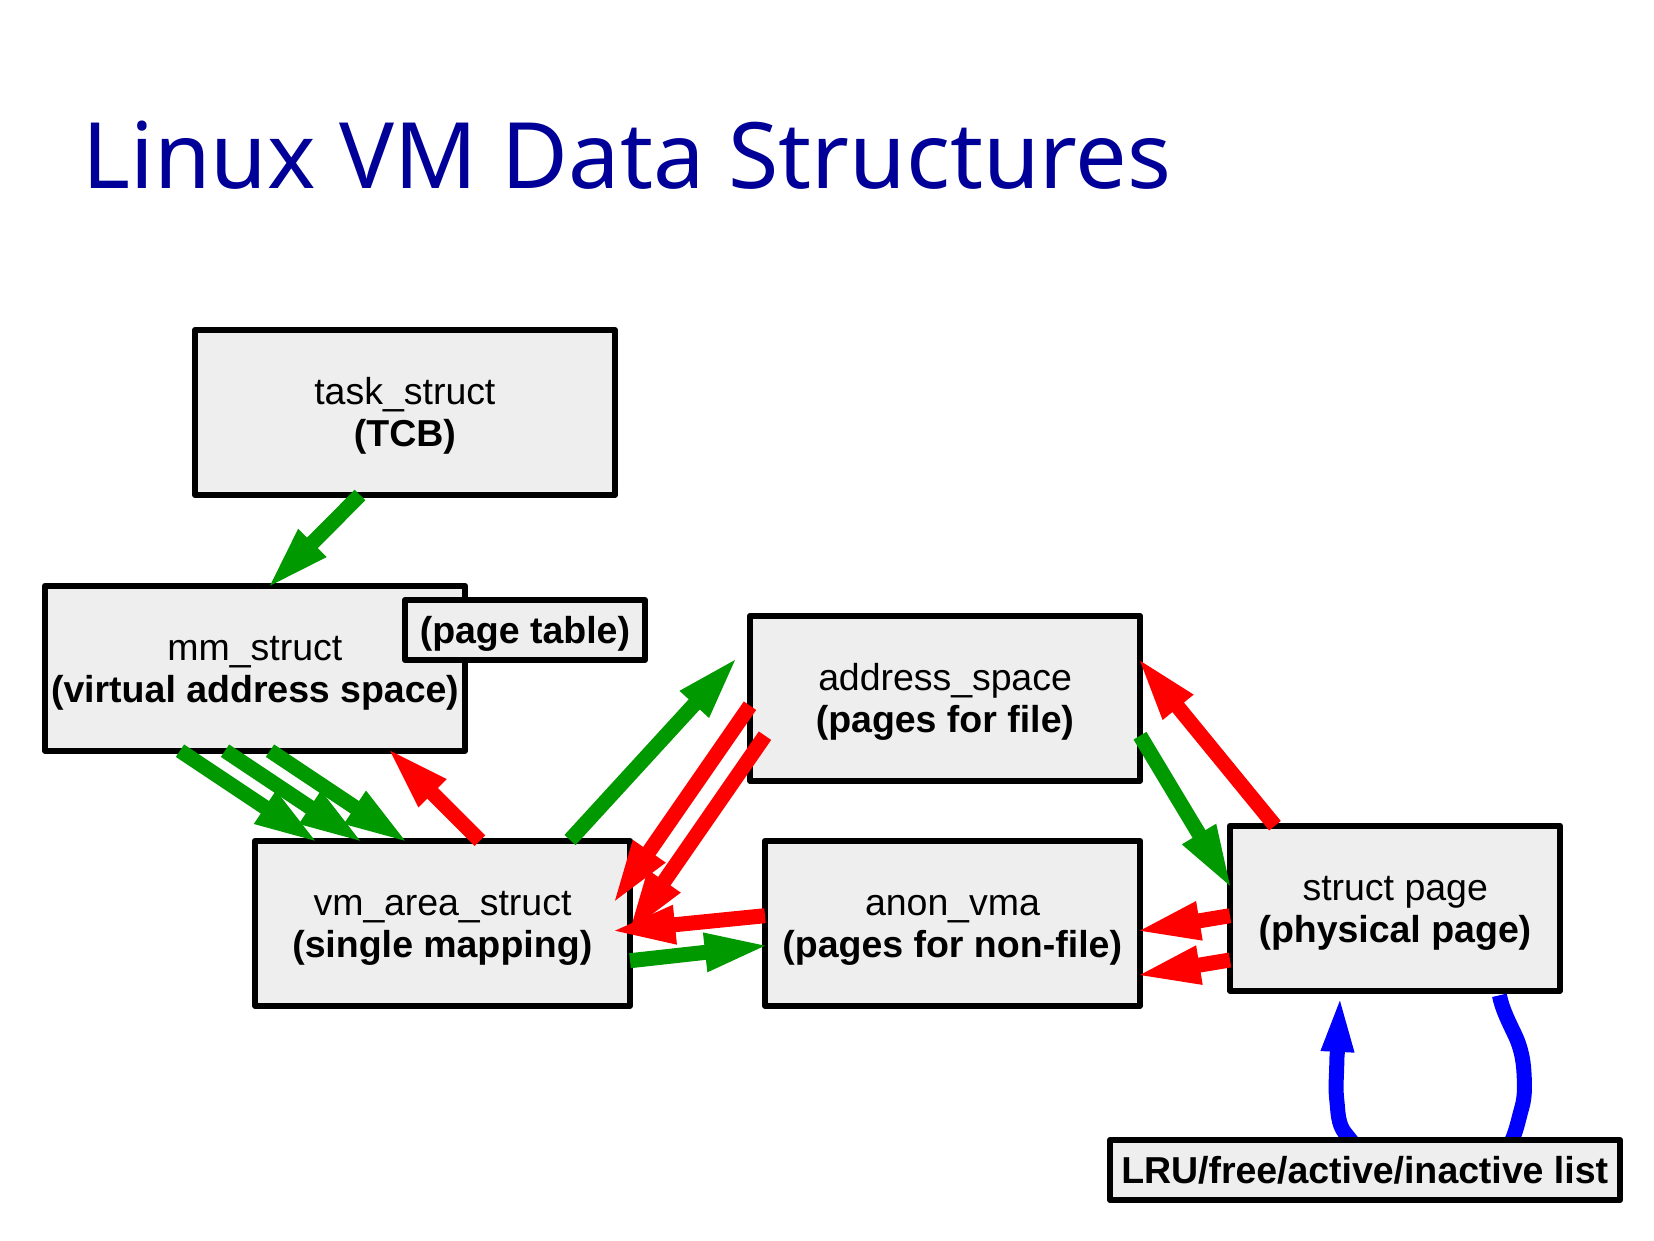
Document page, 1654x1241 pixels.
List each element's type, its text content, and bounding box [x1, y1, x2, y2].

text_box anon_vma (pages for non-file) [765, 840, 1141, 1006]
text_box vm_area_struct (single mapping) [255, 840, 631, 1006]
text_box LRU/free/active/inactive list [1110, 1140, 1621, 1201]
text_box address_space (pages for file) [750, 615, 1141, 781]
text_box struct page (physical page) [1230, 825, 1561, 991]
text_box (page table) [405, 600, 646, 661]
text_box task_struct (TCB) [195, 330, 616, 496]
title Linux VM Data Structures [82, 49, 1571, 257]
text_box mm_struct (virtual address space) [45, 585, 466, 751]
